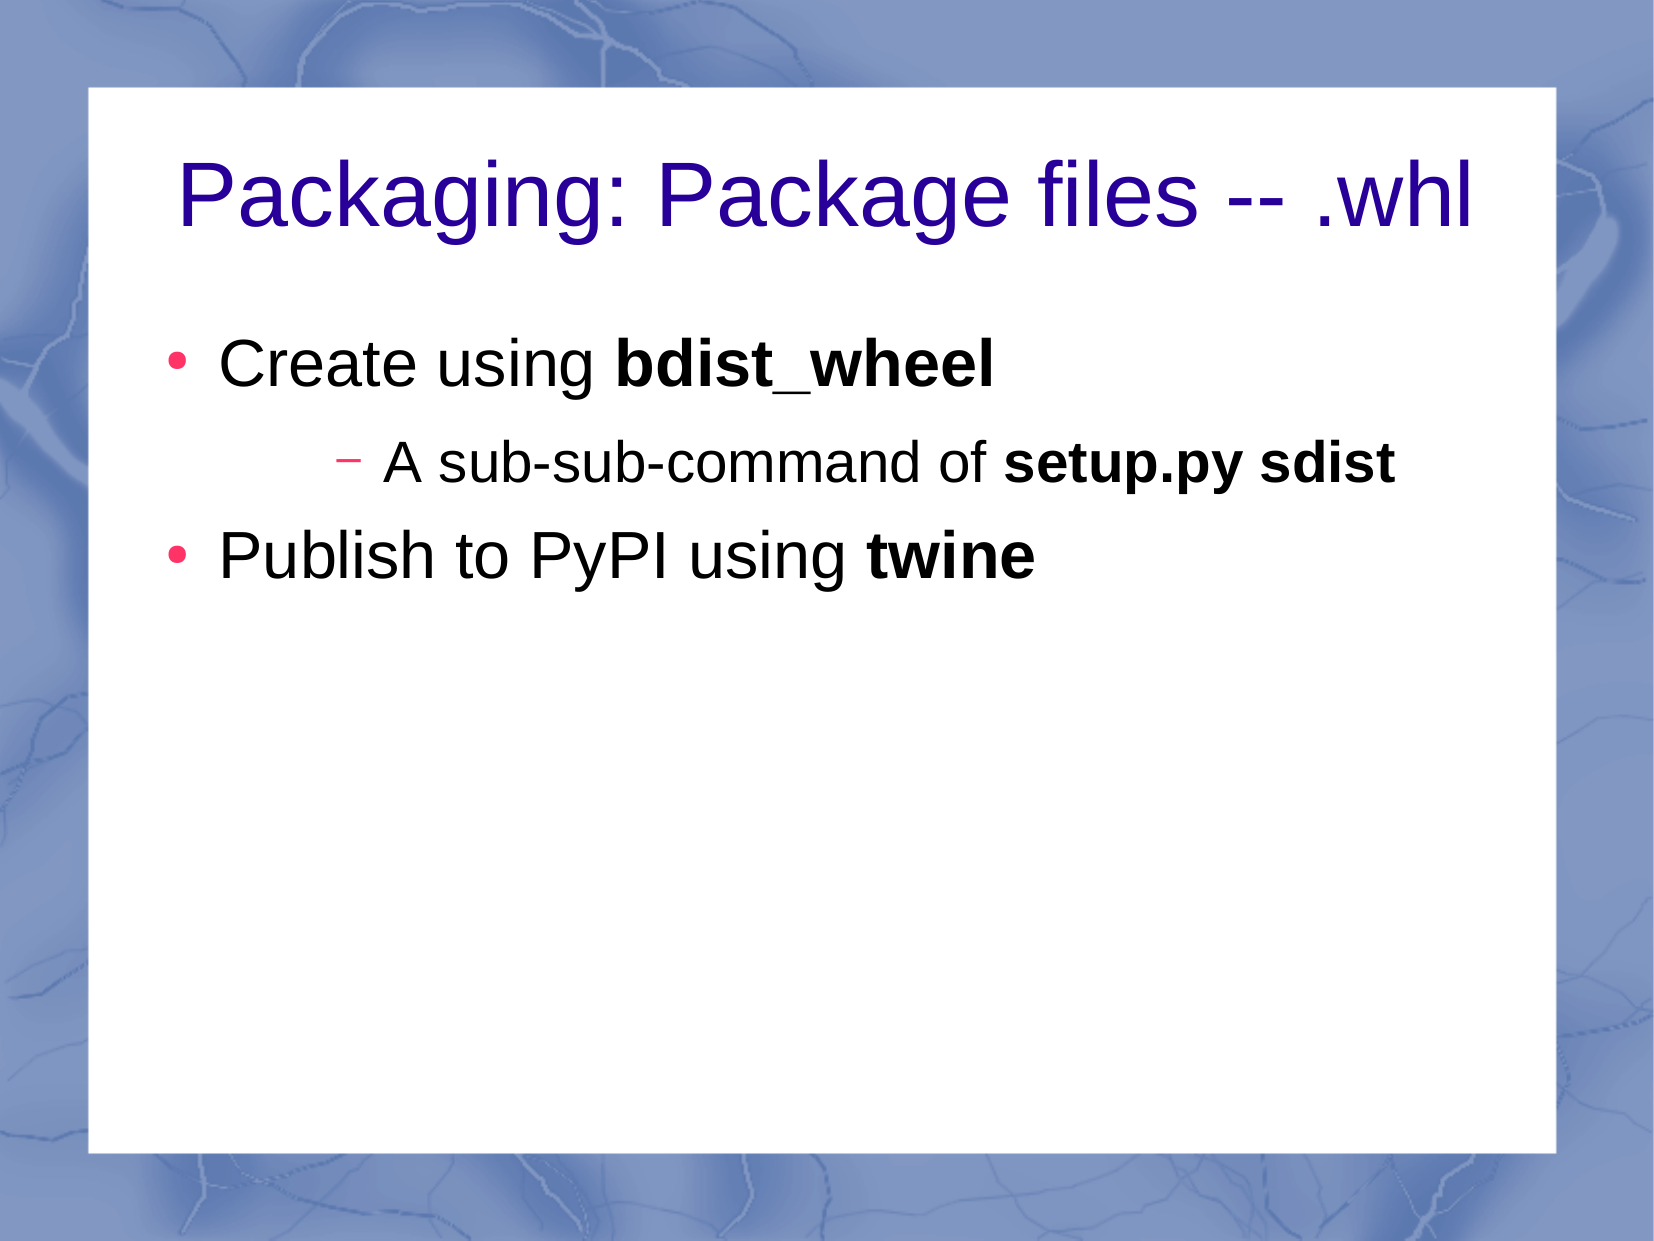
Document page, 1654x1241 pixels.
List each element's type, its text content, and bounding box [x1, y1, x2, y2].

list Create using bdist_wheel A sub-sub-command of setup.py sdist Publish to PyPI using twine [147, 325, 1506, 1217]
title Packaging: Package files -- .whl [118, 98, 1536, 291]
picture [0, 0, 1654, 1241]
